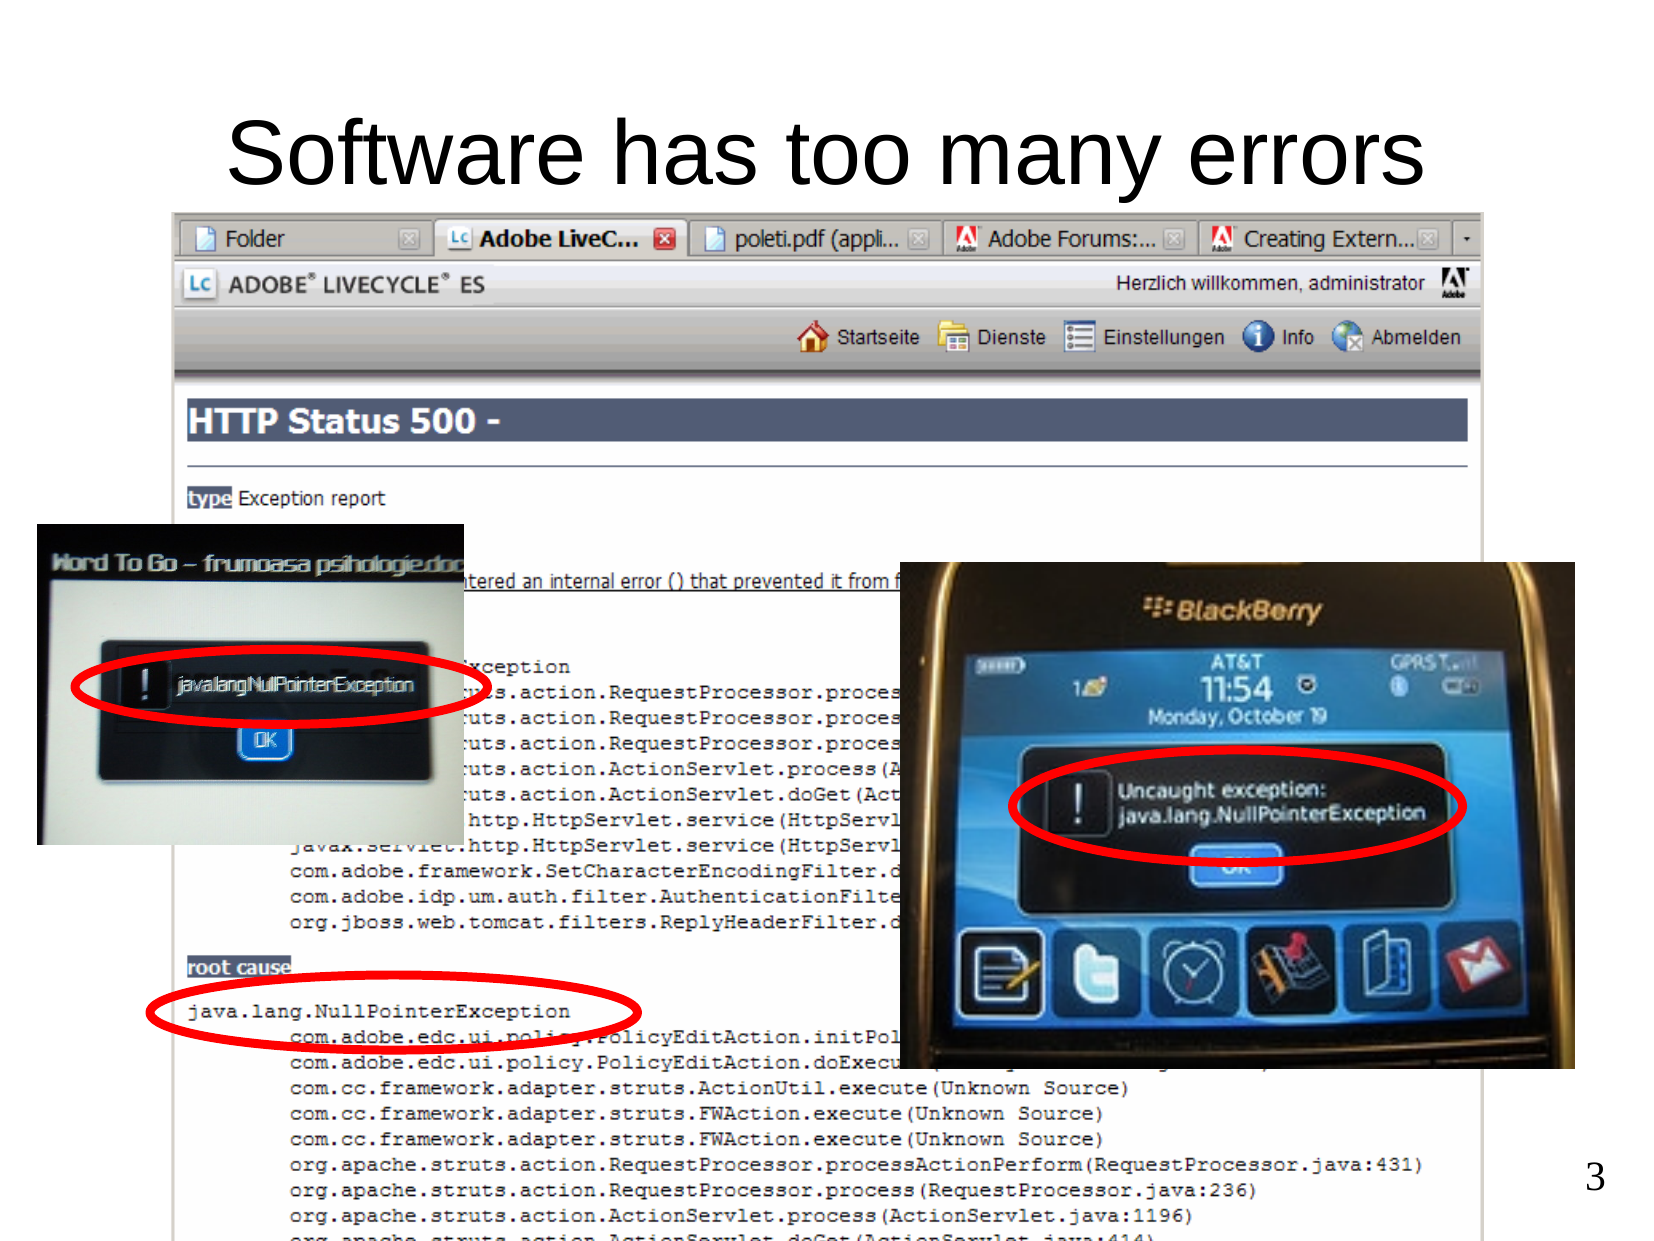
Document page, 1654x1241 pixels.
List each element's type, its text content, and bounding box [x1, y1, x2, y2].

title Software has too many errors [82, 49, 1571, 257]
picture [37, 212, 1575, 1241]
picture [170, 980, 632, 1045]
